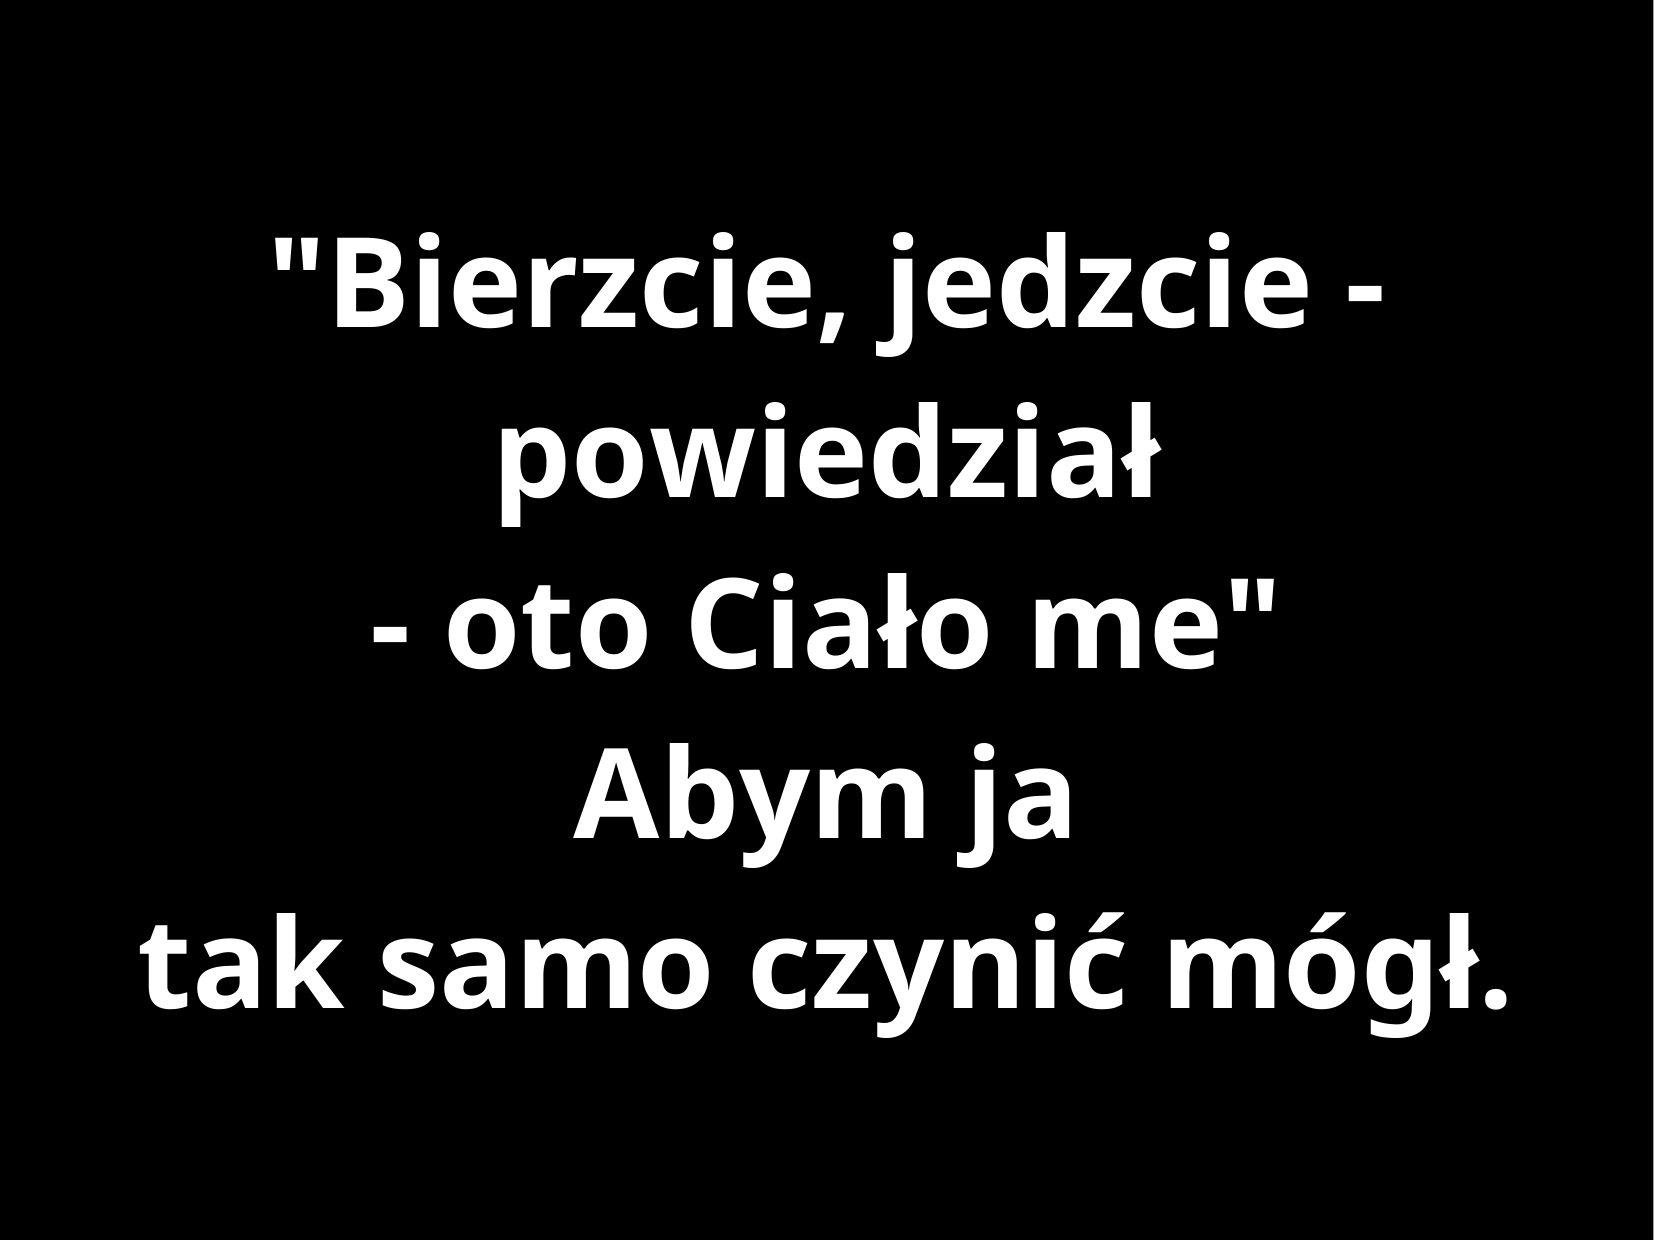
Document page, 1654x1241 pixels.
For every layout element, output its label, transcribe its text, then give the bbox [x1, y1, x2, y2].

title "Bierzcie, jedzcie - powiedział - oto Ciało me" Abym ja tak samo czynić mógł. [0, 0, 1654, 1240]
